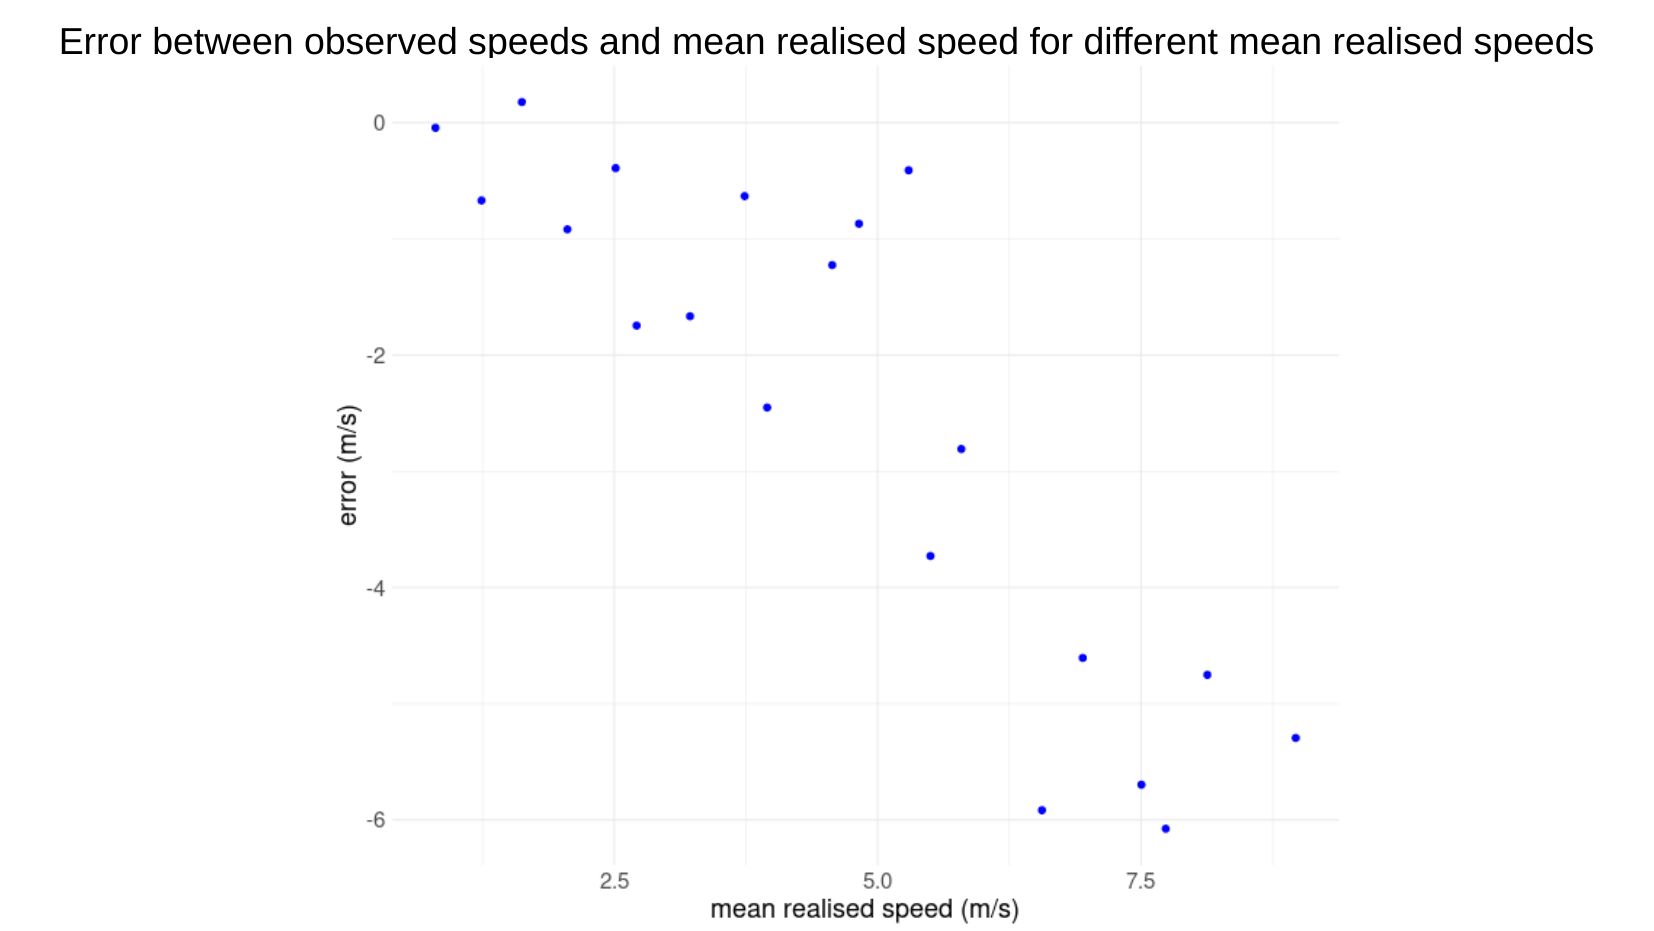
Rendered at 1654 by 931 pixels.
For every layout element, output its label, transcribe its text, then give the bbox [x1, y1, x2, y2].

picture [330, 58, 1347, 931]
title Error between observed speeds and mean realised speed for different mean realised speeds [11, 0, 1642, 130]
